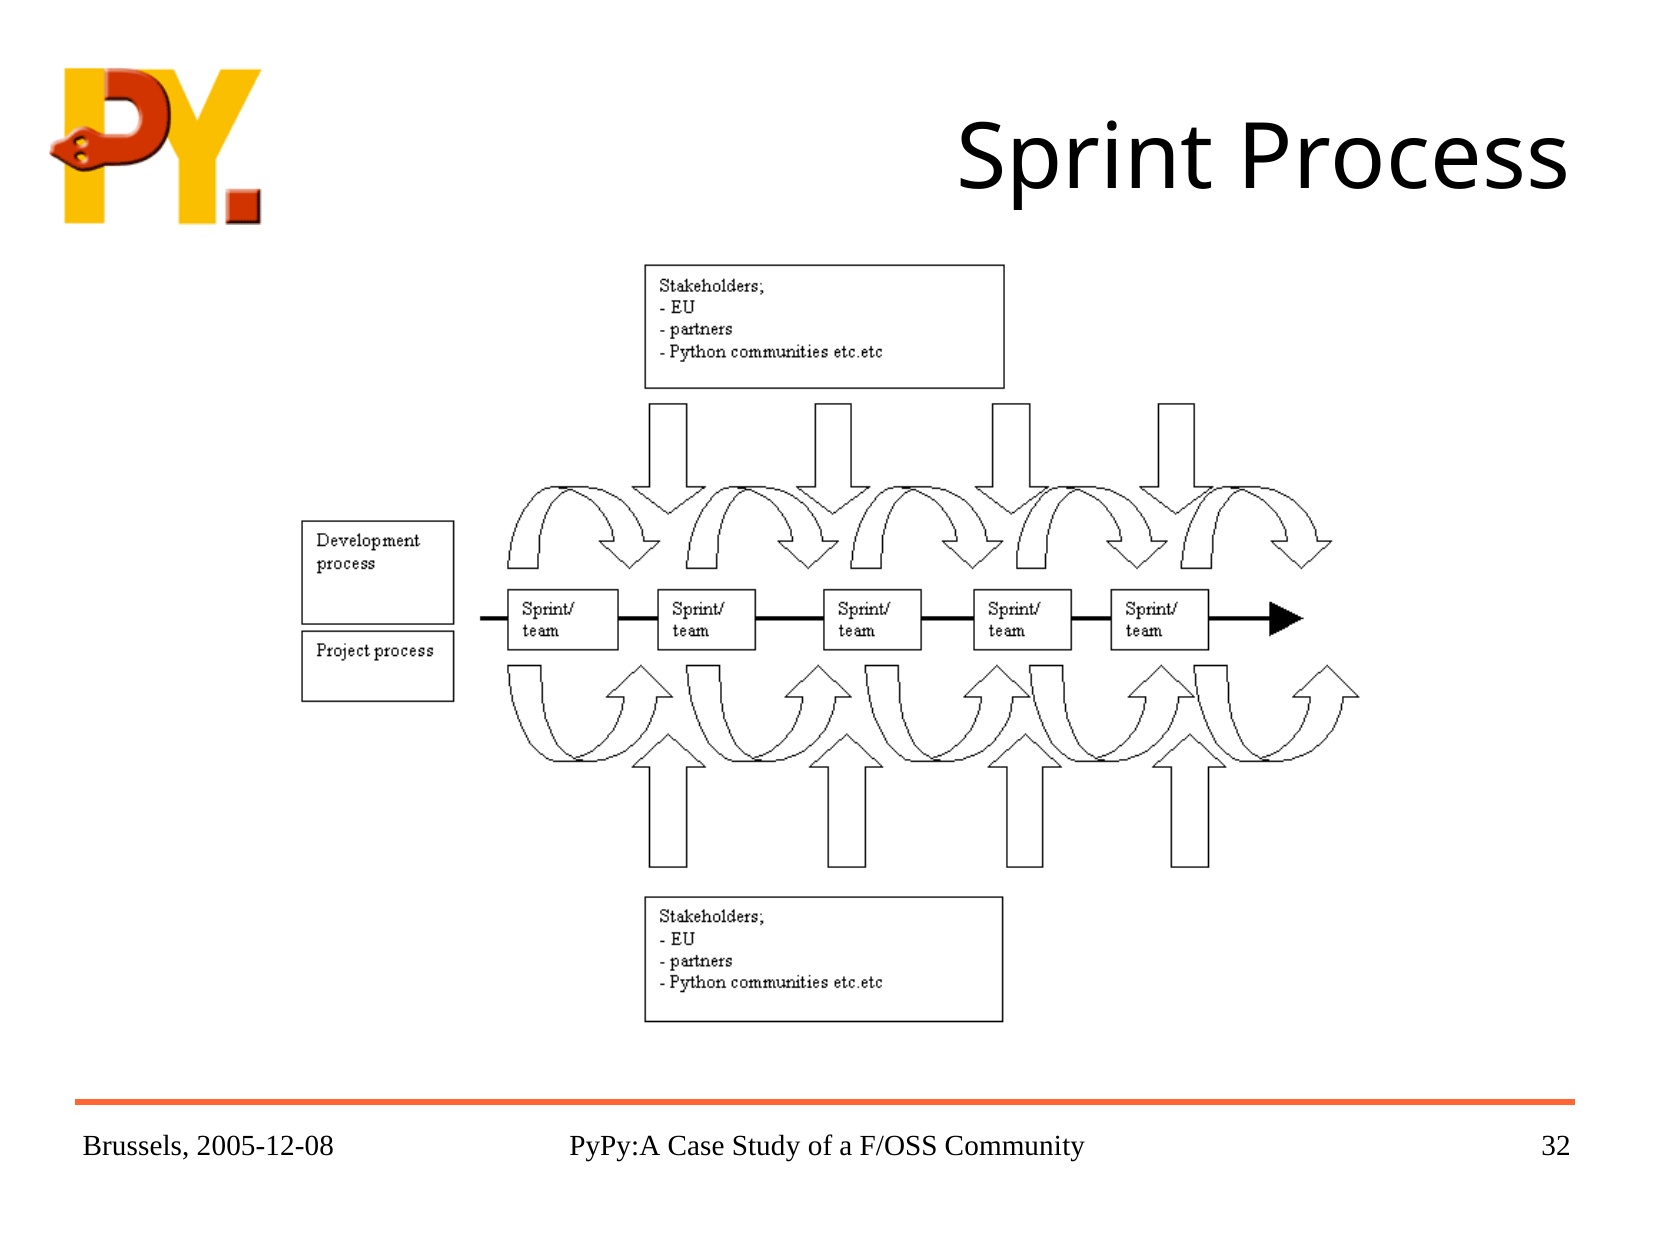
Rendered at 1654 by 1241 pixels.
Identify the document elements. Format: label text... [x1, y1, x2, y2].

picture [283, 259, 1391, 1031]
title Sprint Process [337, 49, 1571, 257]
picture [49, 67, 263, 225]
